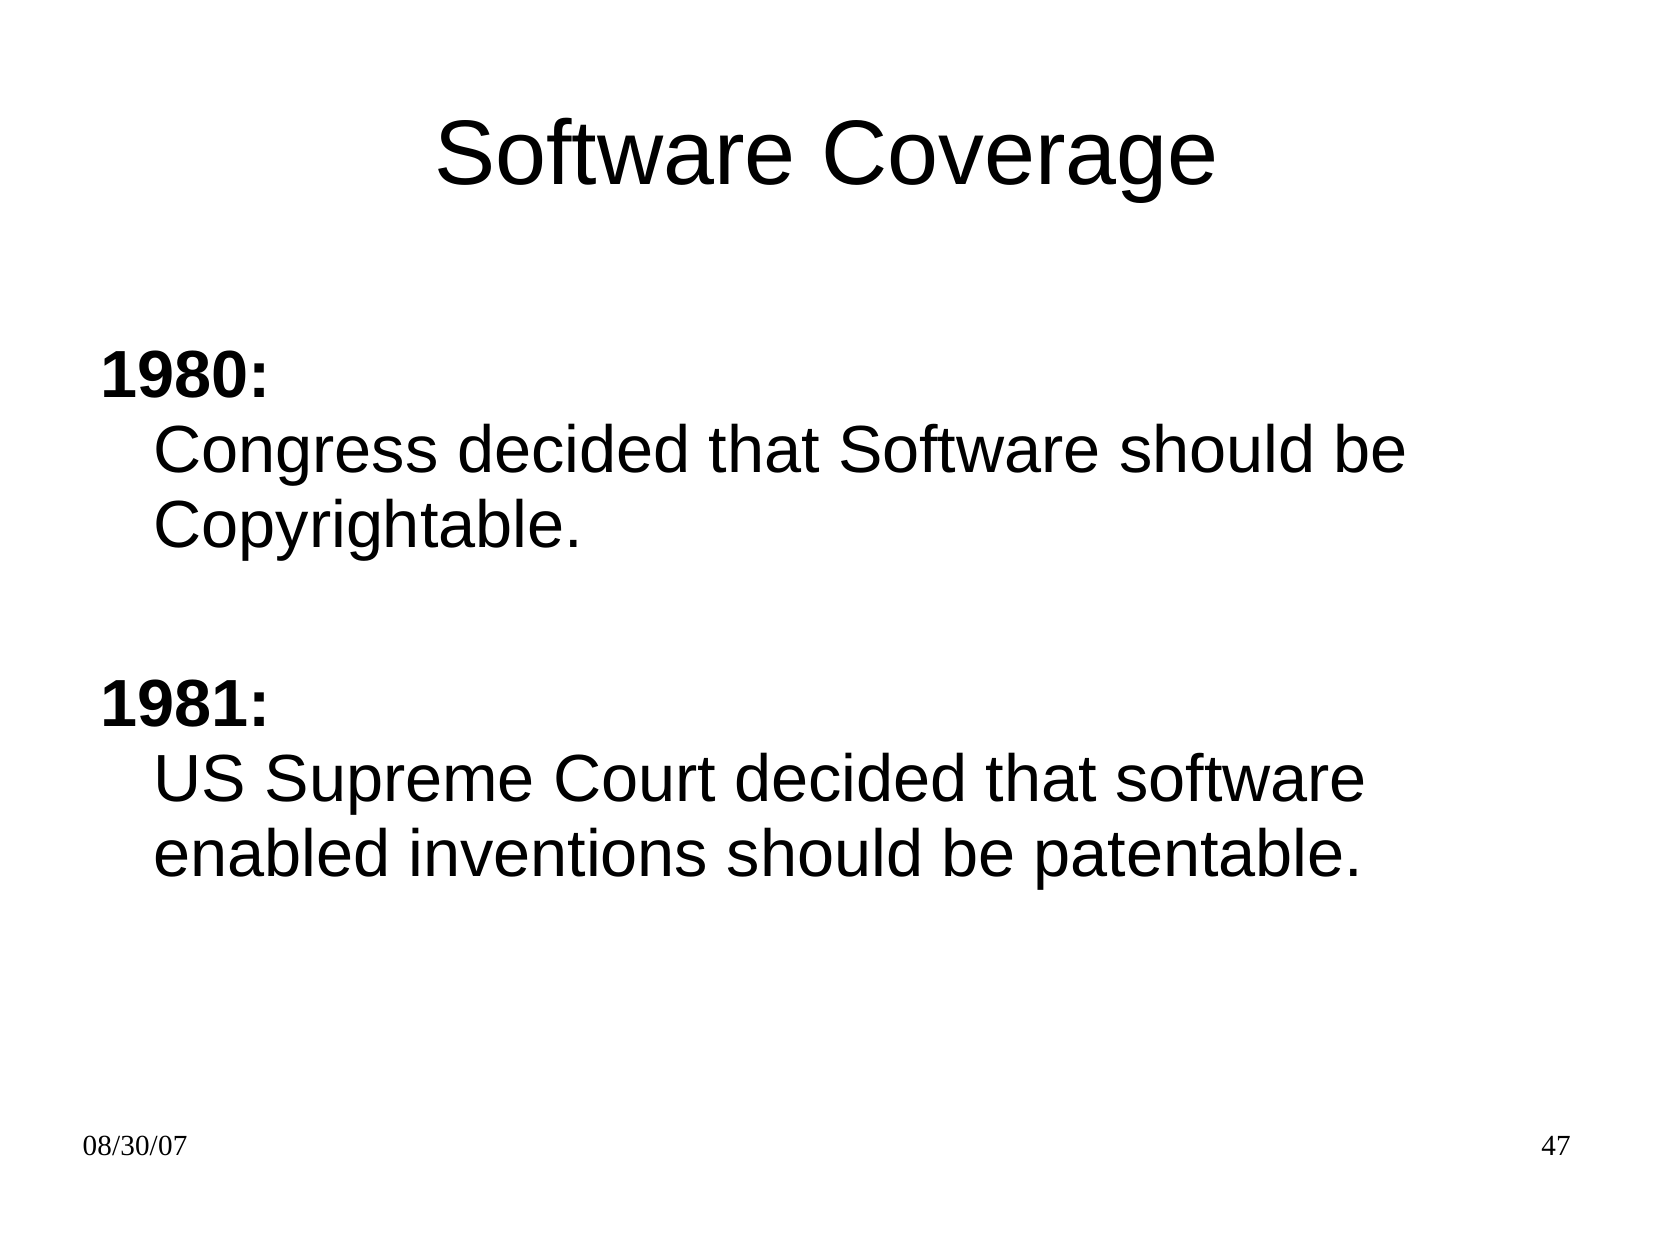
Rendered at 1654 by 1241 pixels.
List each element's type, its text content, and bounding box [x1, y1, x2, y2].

title Software Coverage [82, 56, 1571, 250]
list 1980: Congress decided that Software should be Copyrightable. 1981: US Supreme Court decided that software enabled inventions should be patentable. [82, 337, 1613, 1094]
